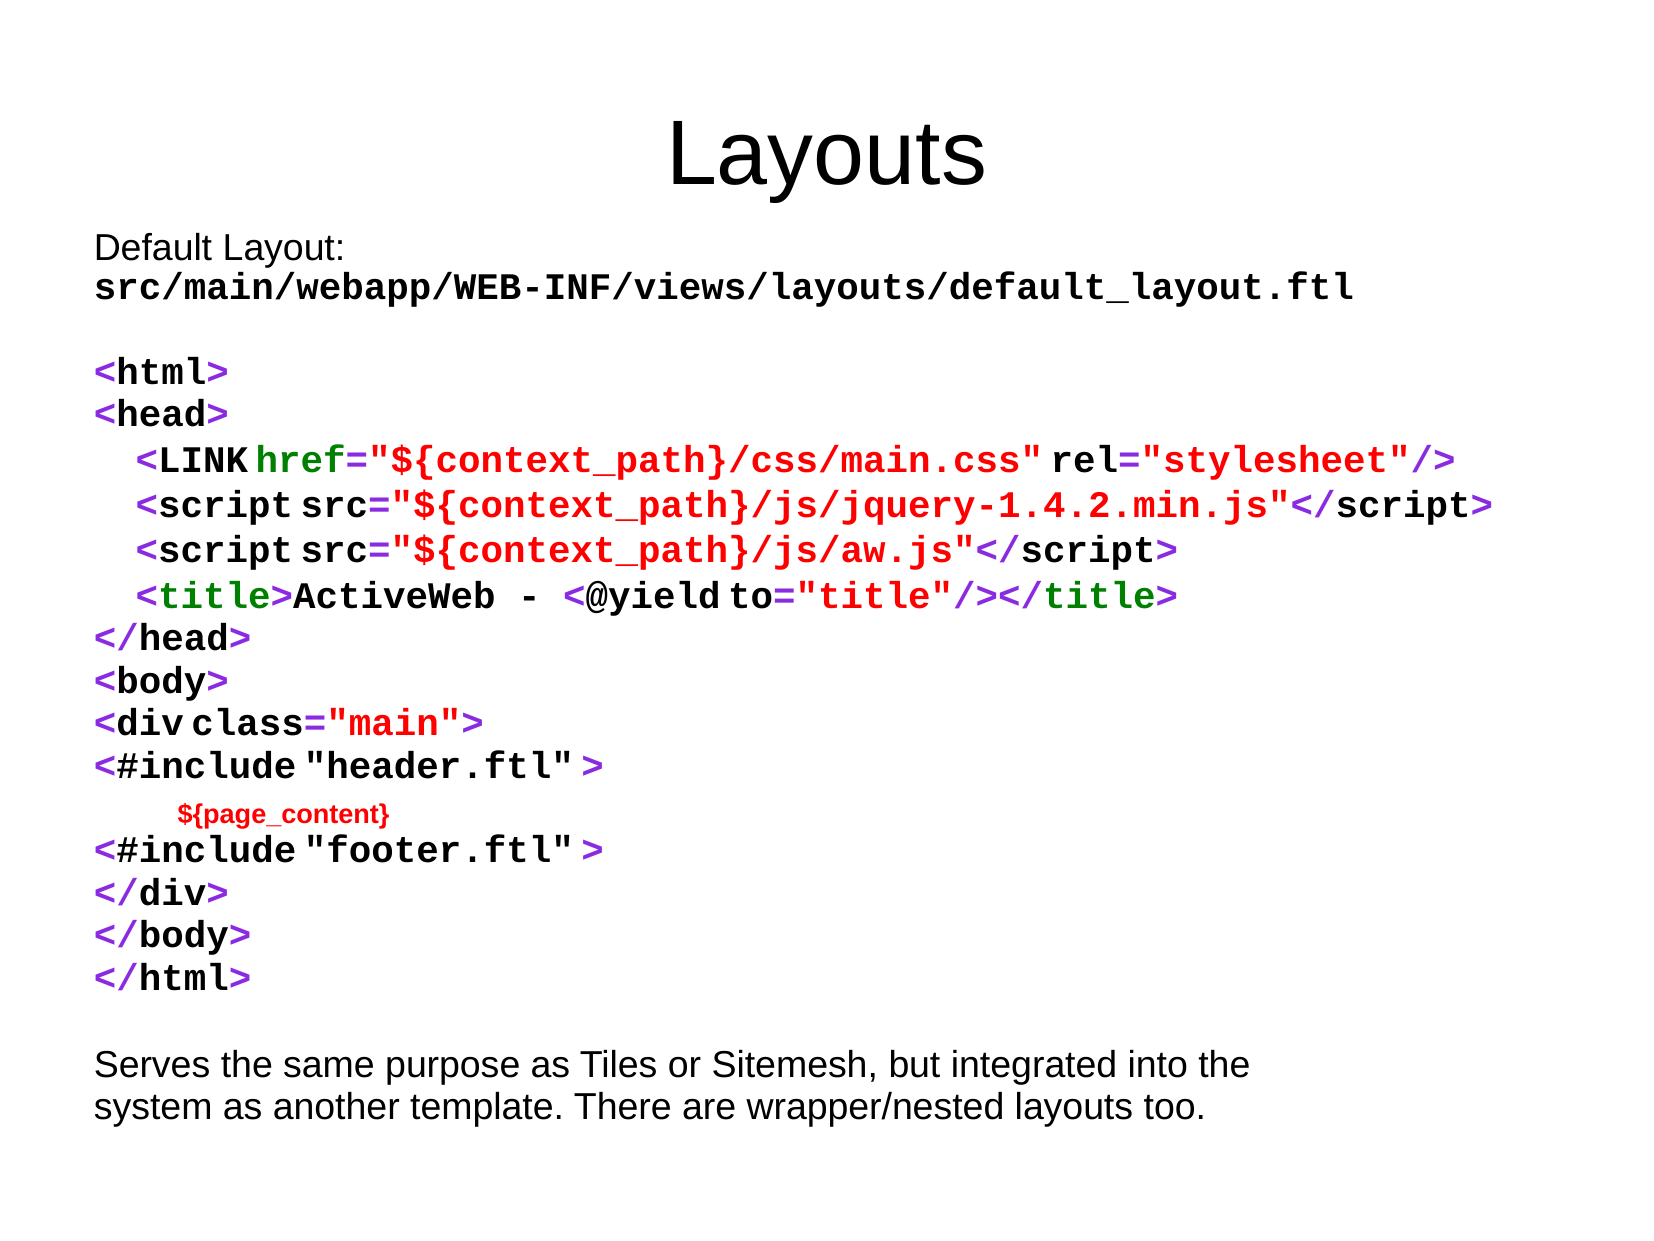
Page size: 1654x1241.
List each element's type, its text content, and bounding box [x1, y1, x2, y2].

text_box Default Layout: src/main/webapp/WEB-INF/views/layouts/default_layout.ftl <html> <head> <LINK href="${context_path}/css/main.css" rel="stylesheet"/> <script src="${context_path}/js/jquery-1.4.2.min.js"</script> <script src="${context_path}/js/aw.js"</script> <title>ActiveWeb - <@yield to="title"/></title> </head> <body> <div class="main"> <#include "header.ftl" > ${page_content} <#include "footer.ftl" > </div> </body> </html> Serves the same purpose as Tiles or Sitemesh, but integrated into the system as another template. There are wrapper/nested layouts too. [78, 219, 1509, 1135]
title Layouts [82, 56, 1571, 250]
